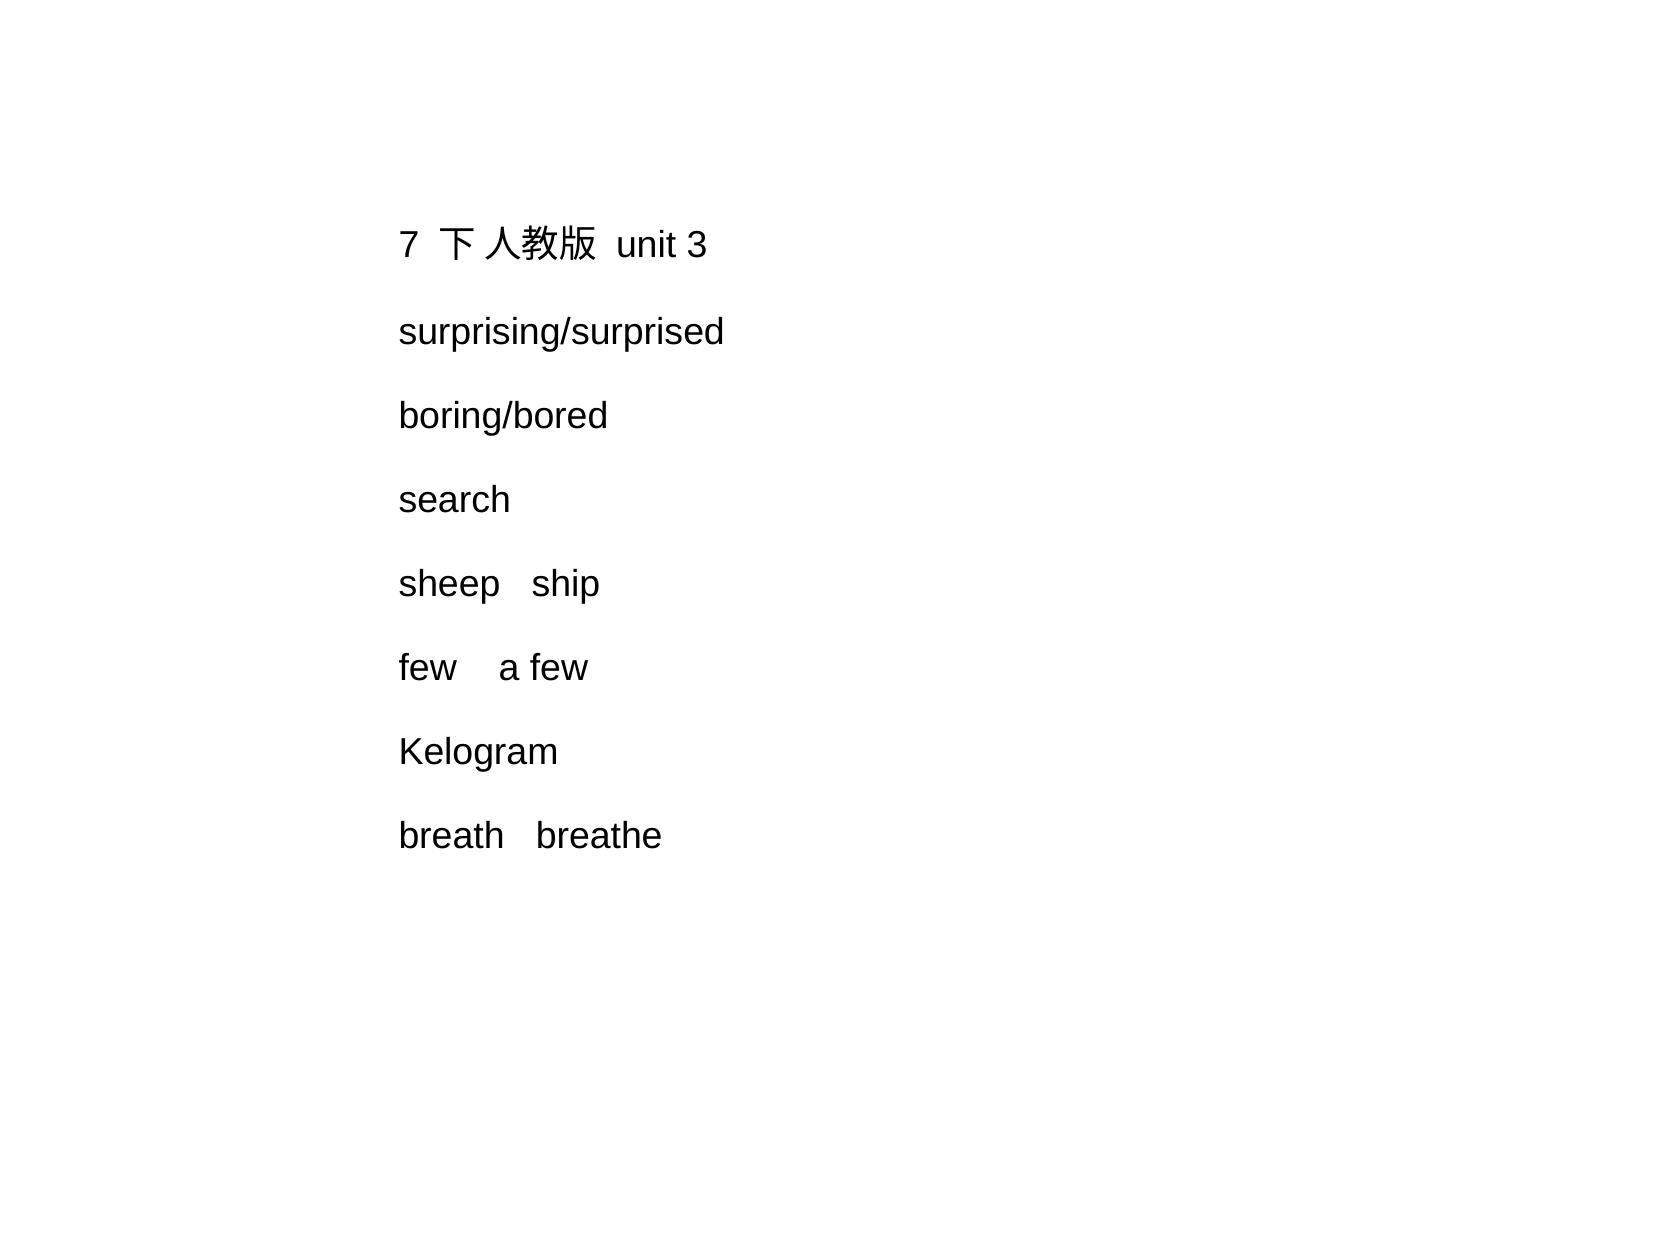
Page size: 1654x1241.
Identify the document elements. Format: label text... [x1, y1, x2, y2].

text_box 7 下 人教版 unit 3 surprising/surprised boring/bored search sheep ship few a few Kelogram breath breathe [383, 206, 1150, 853]
